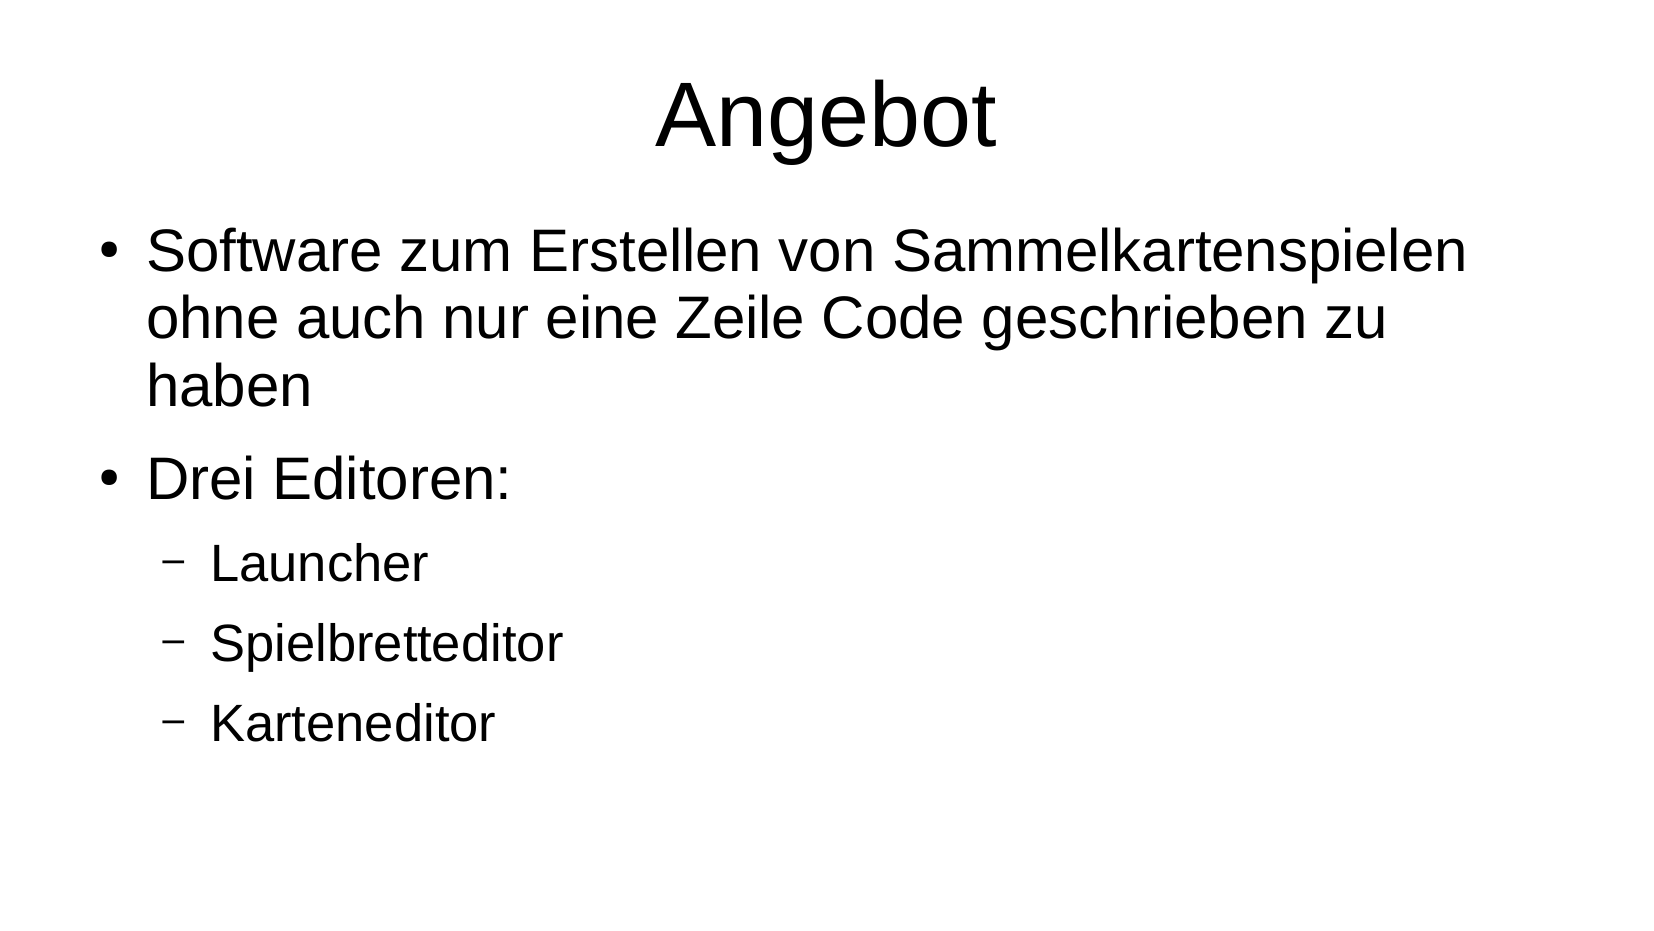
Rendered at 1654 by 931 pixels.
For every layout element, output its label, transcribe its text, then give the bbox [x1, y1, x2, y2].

title Angebot [82, 37, 1571, 193]
list Software zum Erstellen von Sammelkartenspielen ohne auch nur eine Zeile Code geschrieben zu haben Drei Editoren: Launcher Spielbretteditor Karteneditor [82, 217, 1571, 758]
